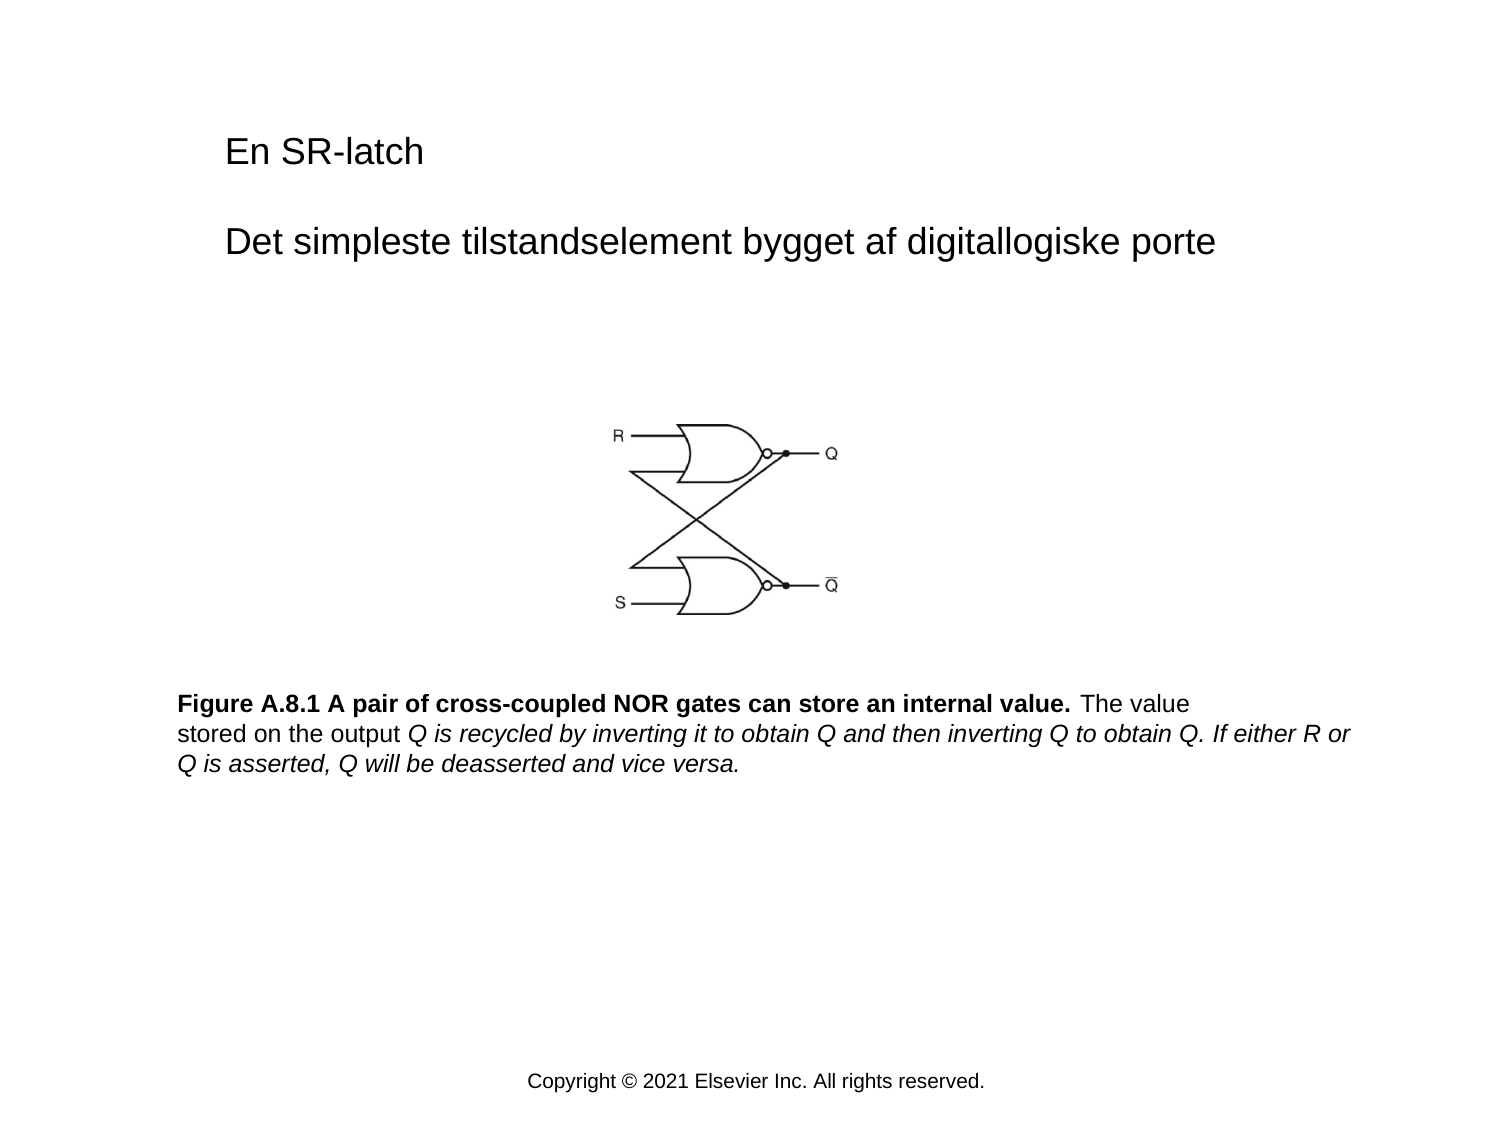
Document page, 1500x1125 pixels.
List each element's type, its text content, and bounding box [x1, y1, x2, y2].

text_box Figure A.8.1 A pair of cross-coupled NOR gates can store an internal value. The value stored on the output Q is recycled by inverting it to obtain Q and then inverting Q to obtain Q. If either R or Q is asserted, Q will be deasserted and vice versa. [162, 649, 1500, 786]
text_box En SR-latch Det simpleste tilstandselement bygget af digitallogiske porte [210, 120, 1232, 270]
picture [612, 424, 838, 615]
text_box Copyright © 2021 Elsevier Inc. All rights reserved. [512, 1059, 1001, 1101]
